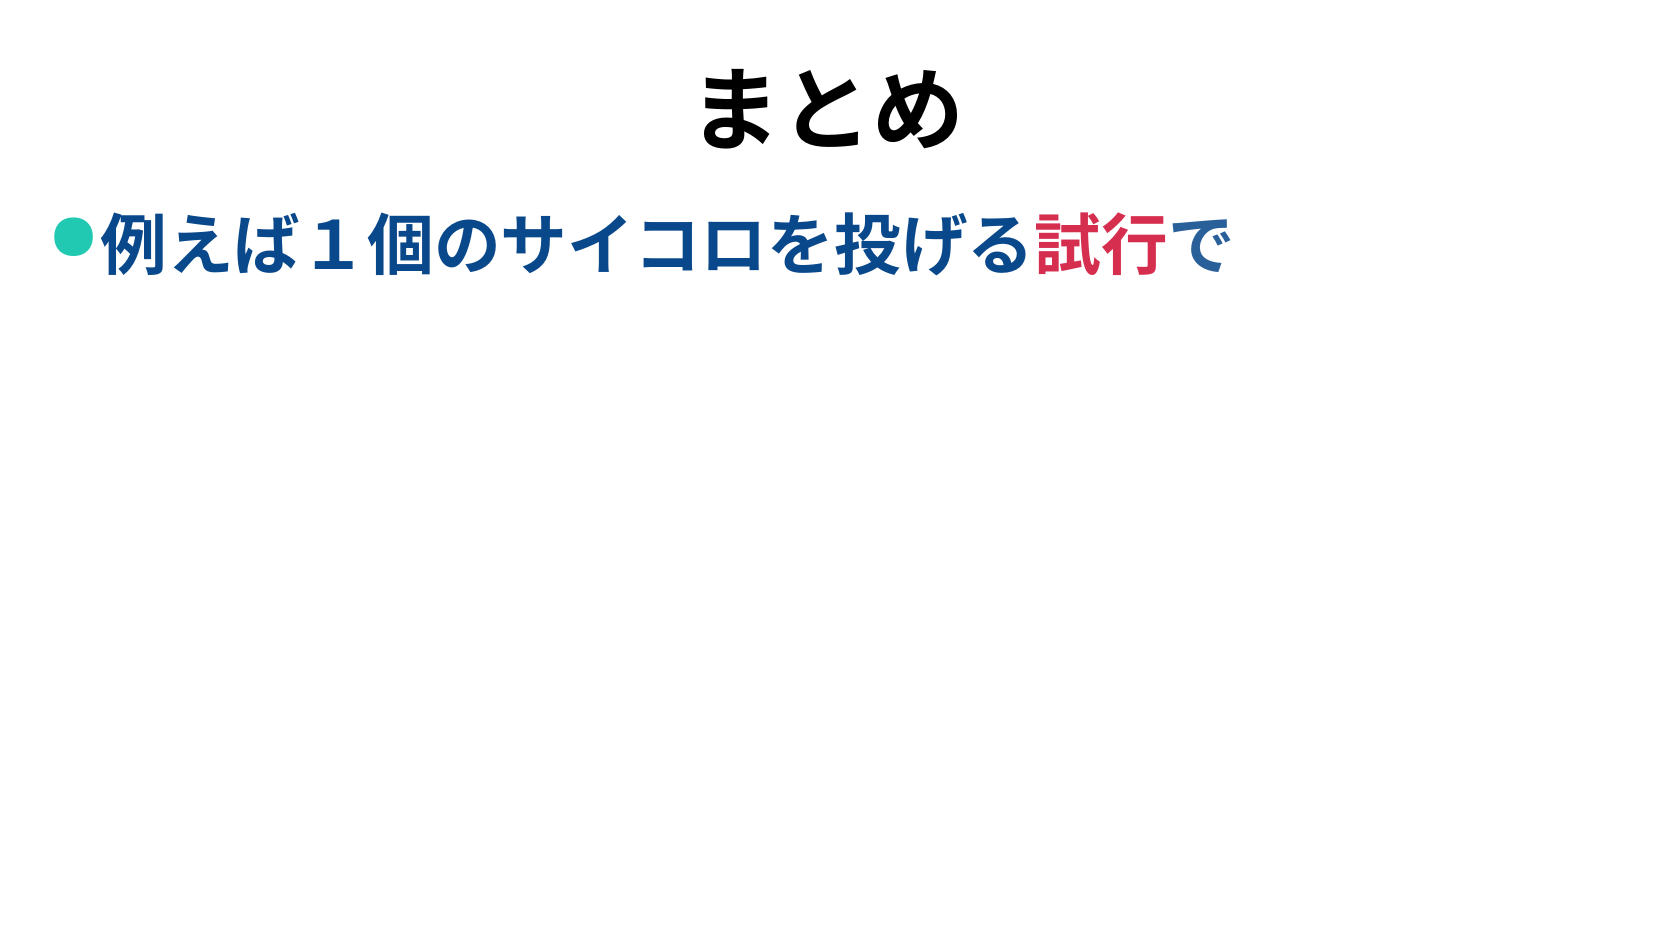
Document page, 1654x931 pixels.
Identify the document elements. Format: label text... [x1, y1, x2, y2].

title まとめ [29, 29, 1625, 177]
list 例えば１個のサイコロを投げる試行で [29, 177, 1625, 848]
